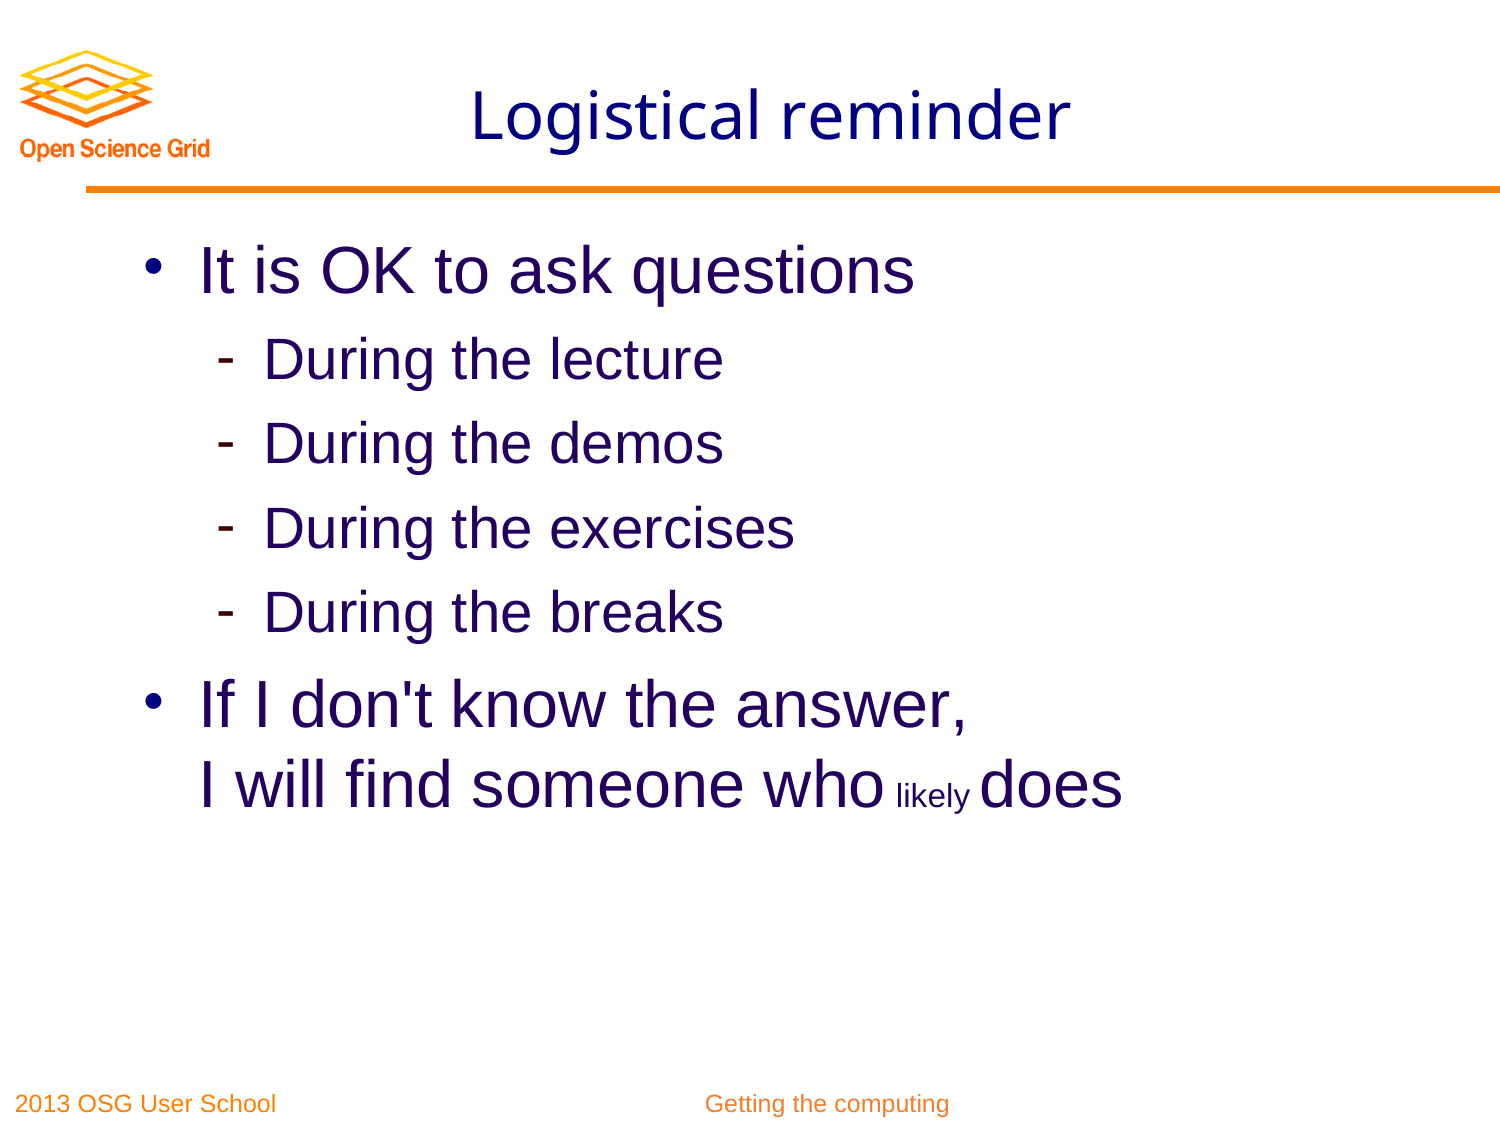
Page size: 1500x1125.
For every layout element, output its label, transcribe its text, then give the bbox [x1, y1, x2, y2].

picture [0, 27, 201, 179]
title Logistical reminder [201, 18, 1342, 207]
list It is OK to ask questions During the lecture During the demos During the exercises During the breaks If I don't know the answer, I will find someone who likely does [127, 218, 1403, 962]
